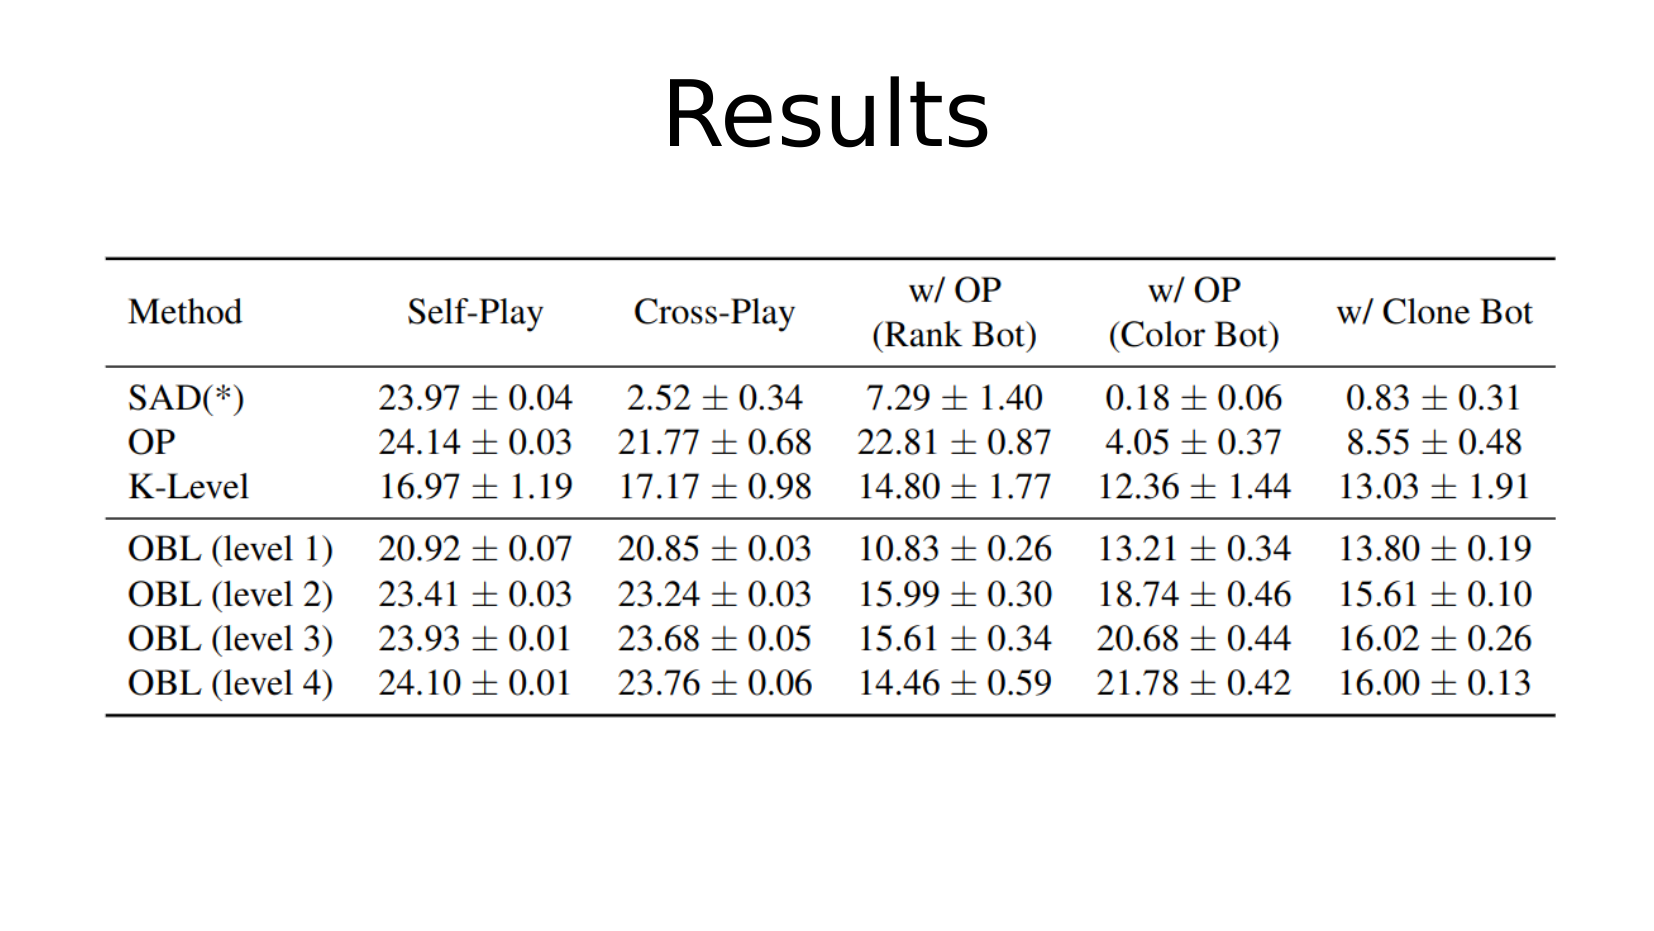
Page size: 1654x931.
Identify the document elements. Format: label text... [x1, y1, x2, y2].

picture [82, 245, 1571, 729]
title Results [82, 37, 1571, 193]
